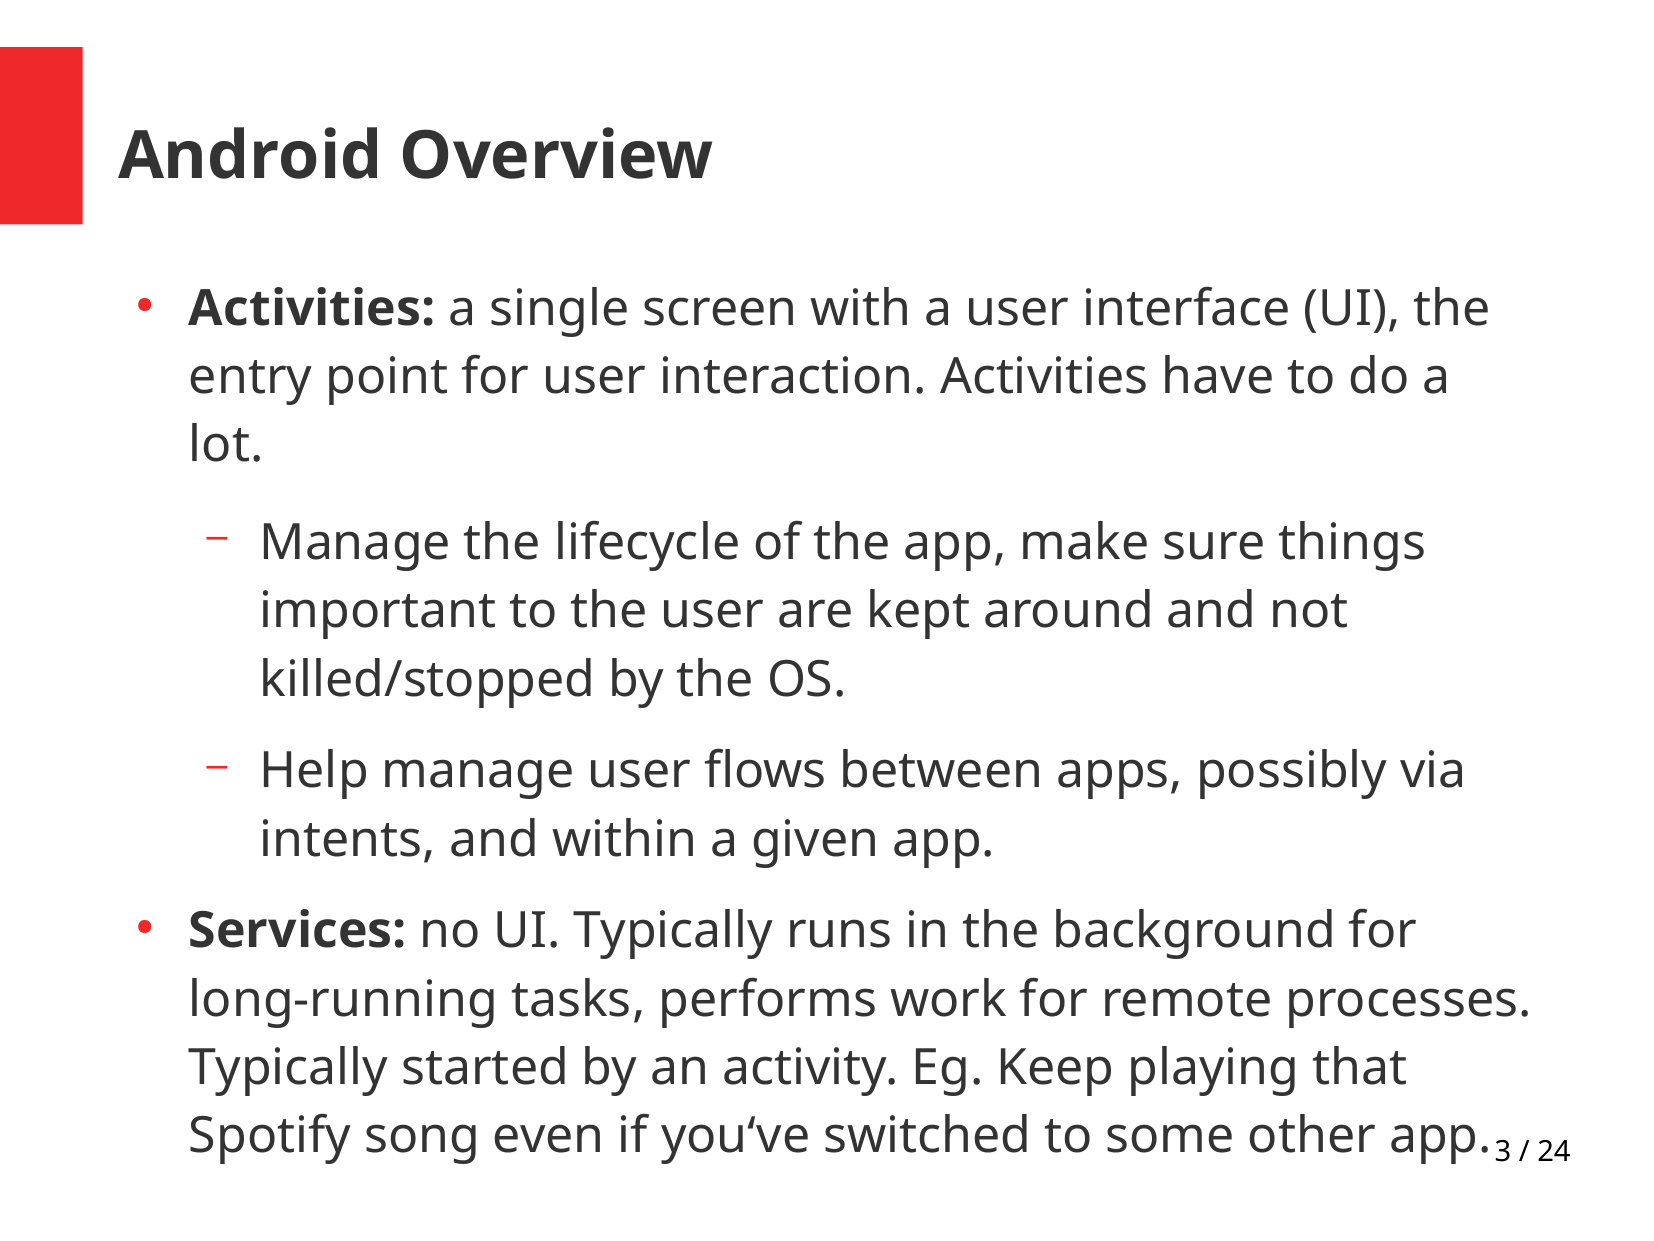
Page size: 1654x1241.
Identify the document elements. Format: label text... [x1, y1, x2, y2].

list Activities: a single screen with a user interface (UI), the entry point for user interaction. Activities have to do a lot. Manage the lifecycle of the app, make sure things important to the user are kept around and not killed/stopped by the OS. Help manage user flows between apps, possibly via intents, and within a given app. Services: no UI. Typically runs in the background for long-running tasks, performs work for remote processes. Typically started by an activity. Eg. Keep playing that Spotify song even if you‘ve switched to some other app. [118, 271, 1536, 991]
title Android Overview [118, 49, 1571, 257]
